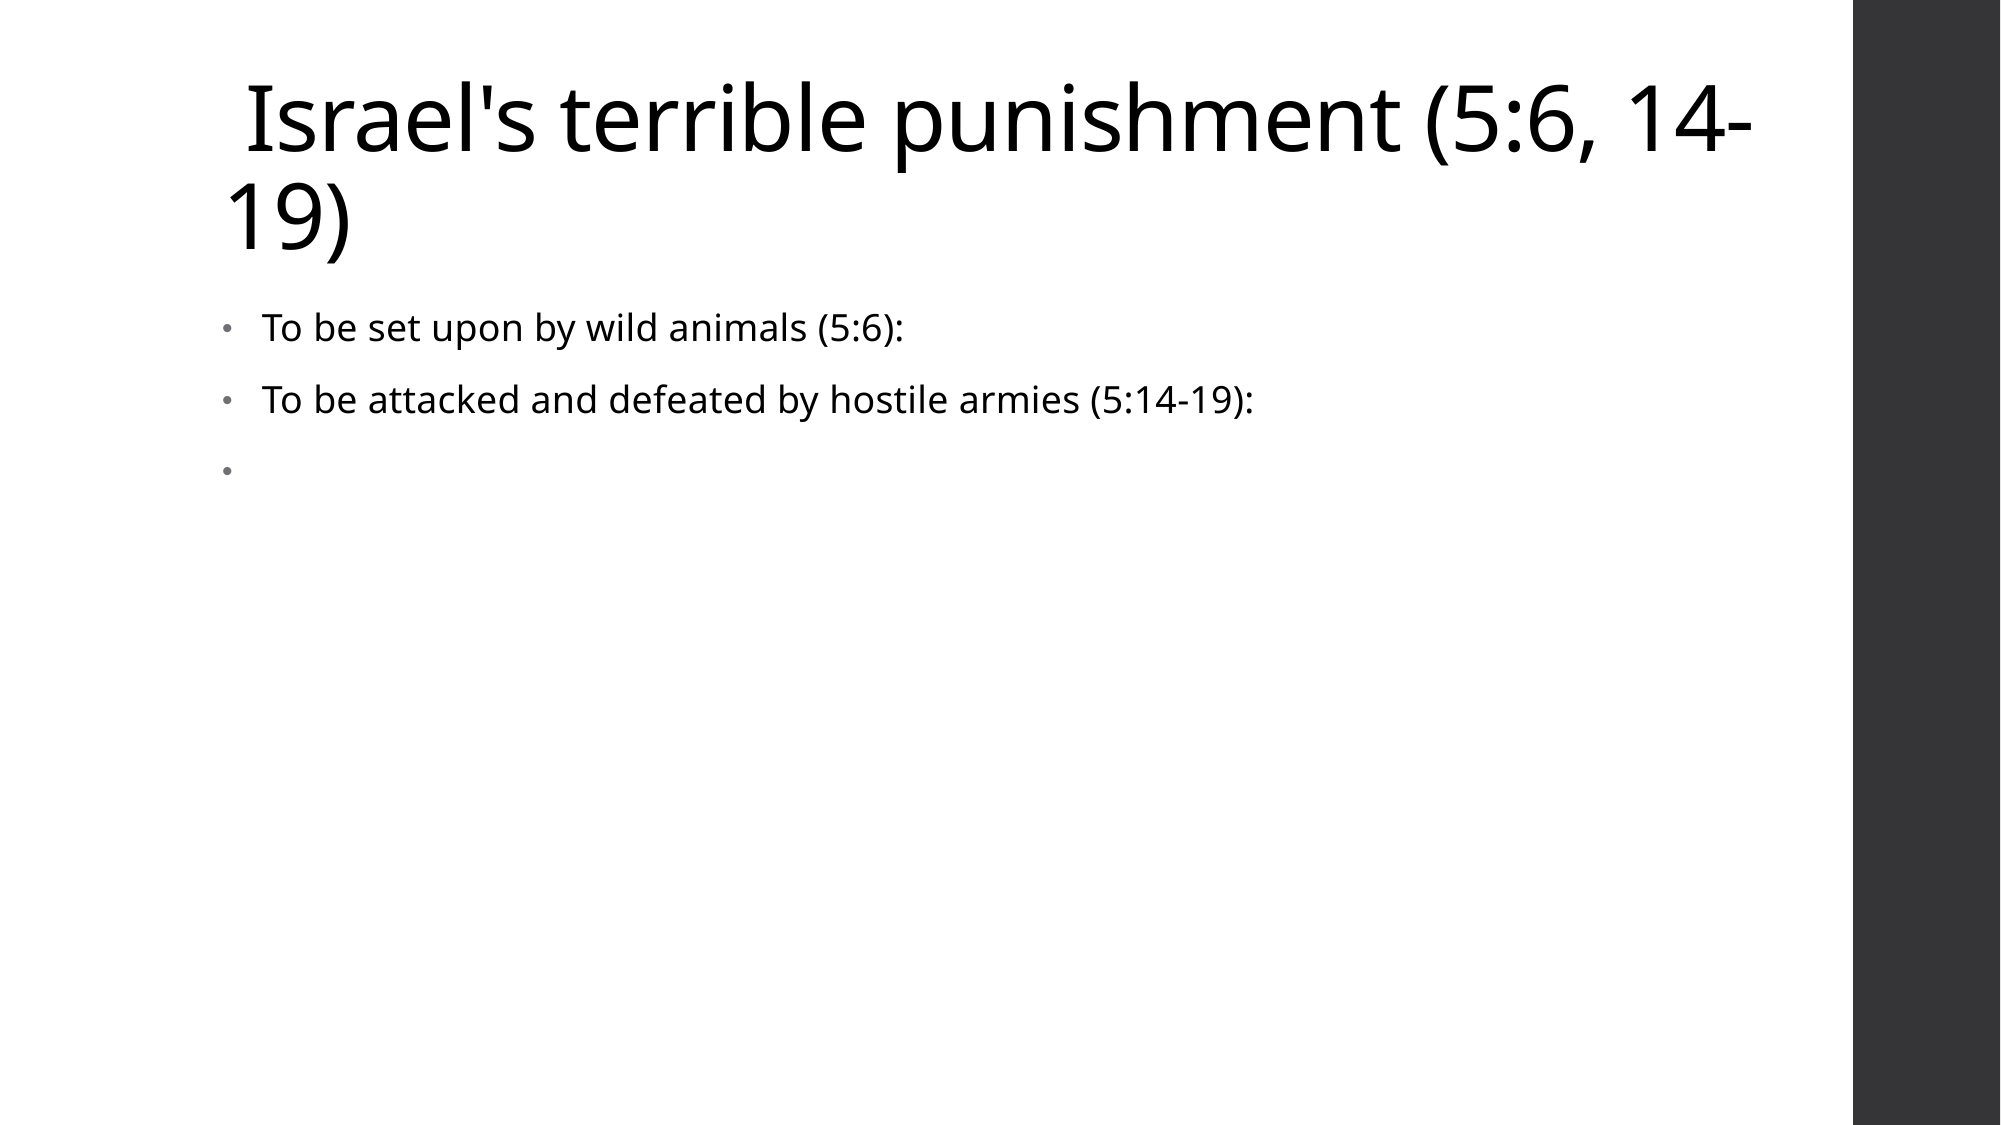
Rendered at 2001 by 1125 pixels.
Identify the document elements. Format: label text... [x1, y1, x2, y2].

list To be set upon by wild animals (5:6): To be attacked and defeated by hostile armies (5:14-19): [206, 299, 1617, 1014]
title Israel's terrible punishment (5:6, 14-19) [206, 60, 1797, 278]
